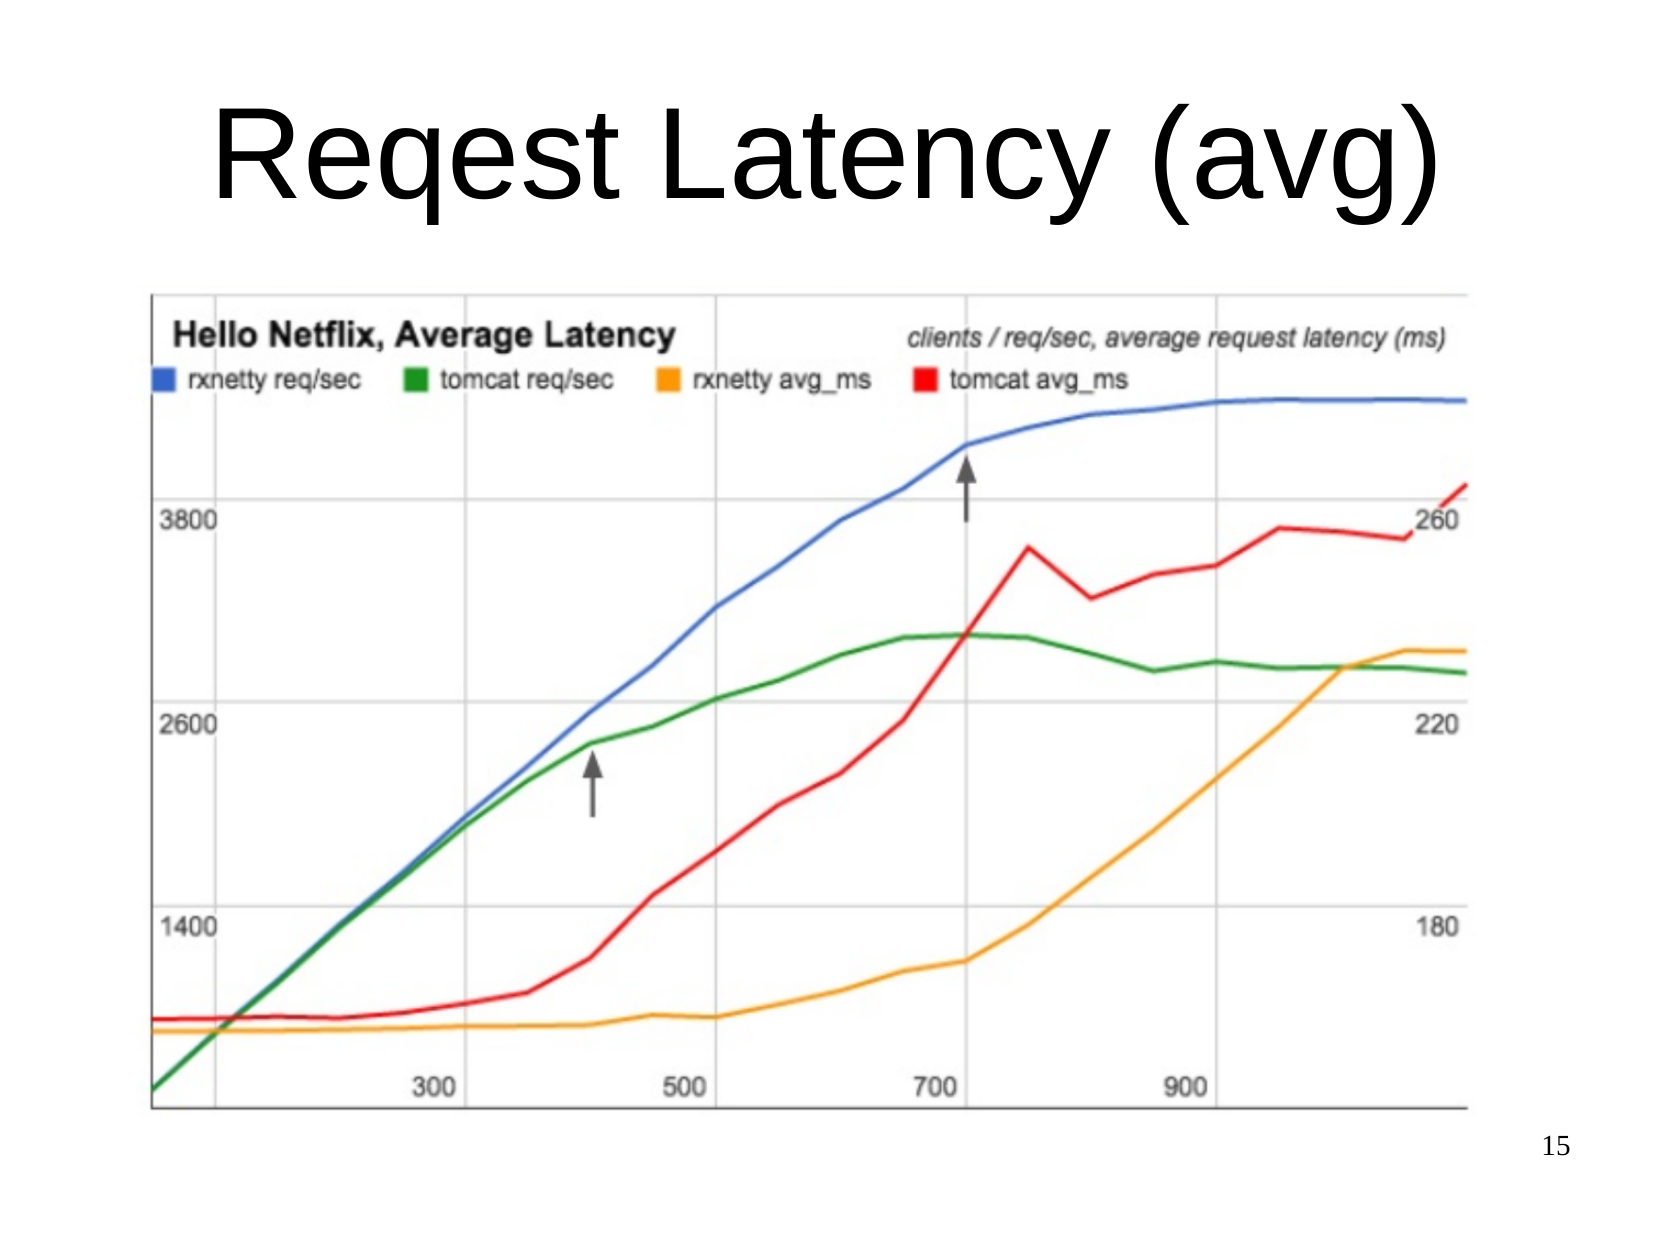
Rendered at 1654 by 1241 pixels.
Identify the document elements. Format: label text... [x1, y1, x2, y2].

title Reqest Latency (avg) [82, 49, 1571, 257]
picture [135, 284, 1491, 1118]
